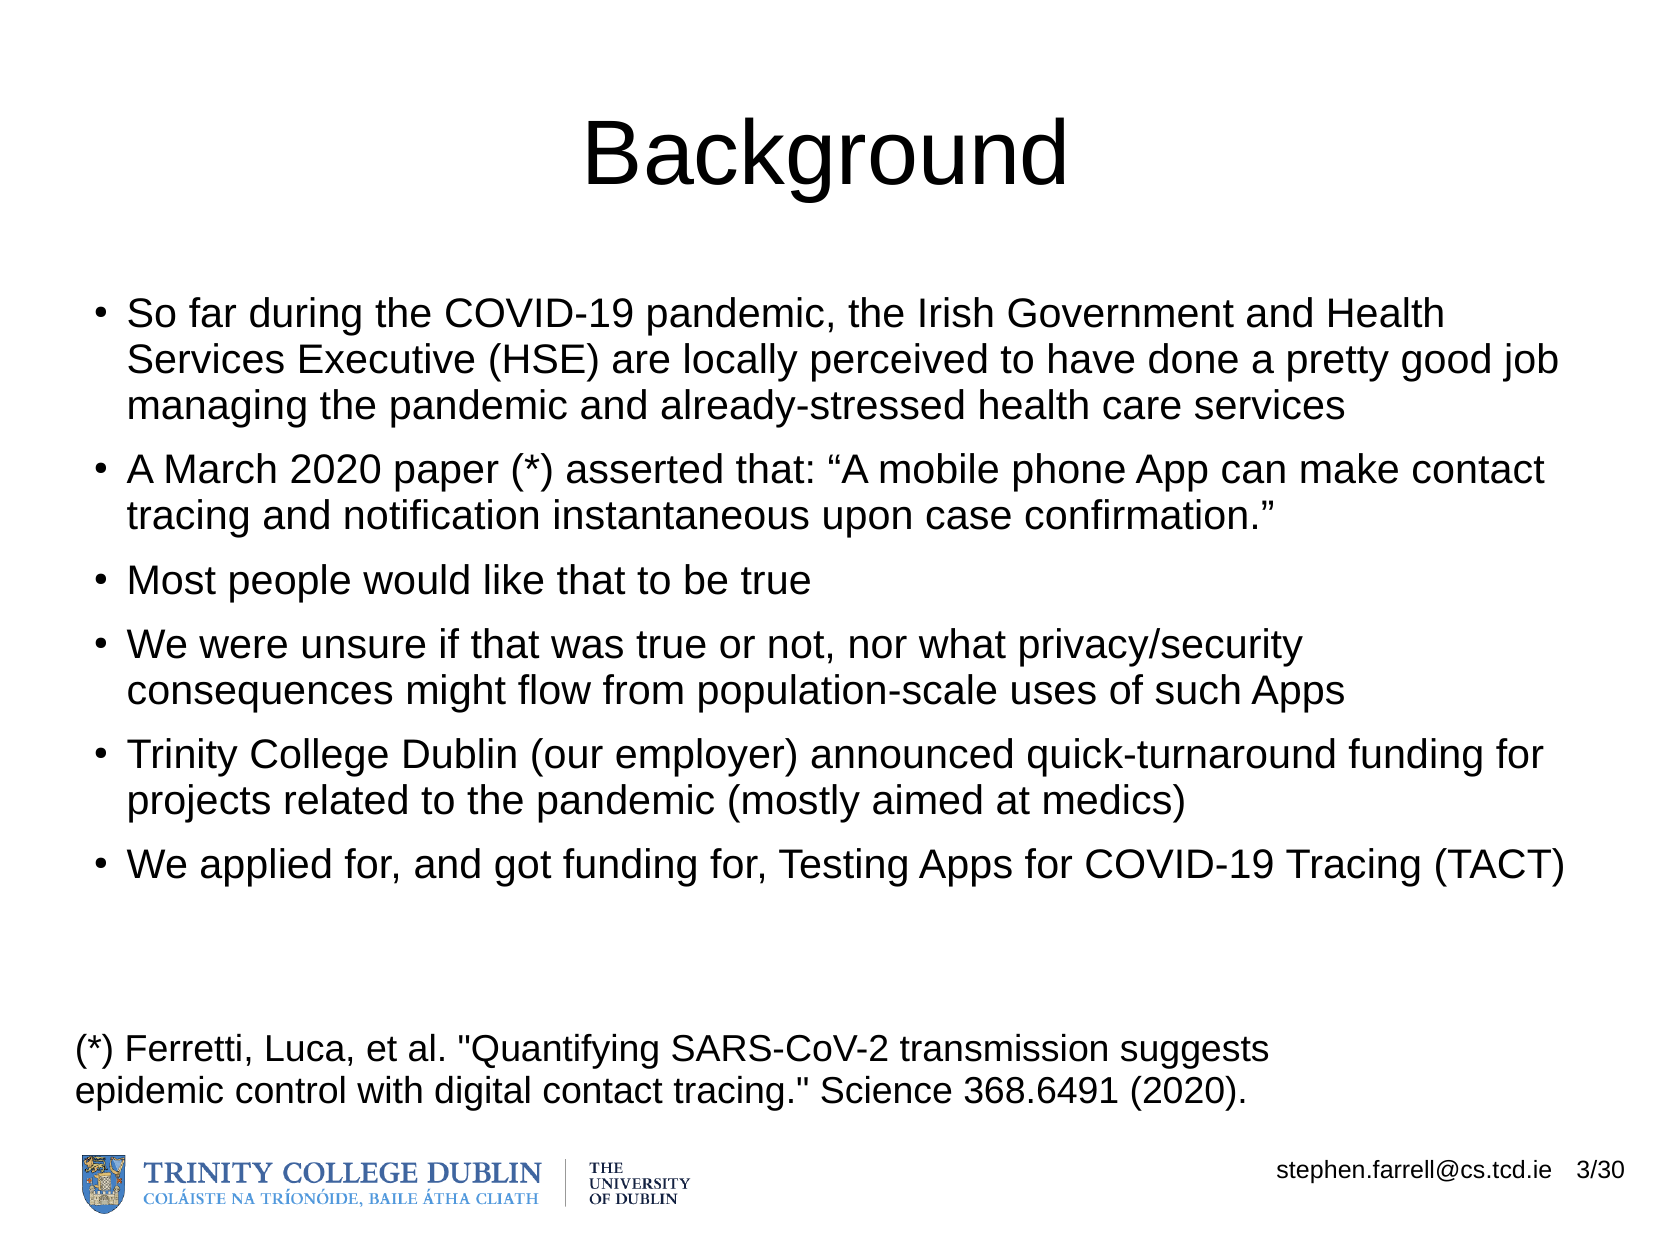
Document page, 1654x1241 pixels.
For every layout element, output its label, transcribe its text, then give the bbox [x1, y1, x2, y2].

text_box (*) Ferretti, Luca, et al. "Quantifying SARS-CoV-2 transmission suggests epidemic control with digital contact tracing." Science 368.6491 (2020). [60, 1020, 1336, 1119]
list So far during the COVID-19 pandemic, the Irish Government and Health Services Executive (HSE) are locally perceived to have done a pretty good job managing the pandemic and already-stressed health care services A March 2020 paper (*) asserted that: “A mobile phone App can make contact tracing and notification instantaneous upon case confirmation.” Most people would like that to be true We were unsure if that was true or not, nor what privacy/security consequences might flow from population-scale uses of such Apps Trinity College Dublin (our employer) announced quick-turnaround funding for projects related to the pandemic (mostly aimed at medics) We applied for, and got funding for, Testing Apps for COVID-19 Tracing (TACT) [82, 290, 1571, 946]
title Background [82, 49, 1571, 257]
picture [82, 1155, 694, 1214]
